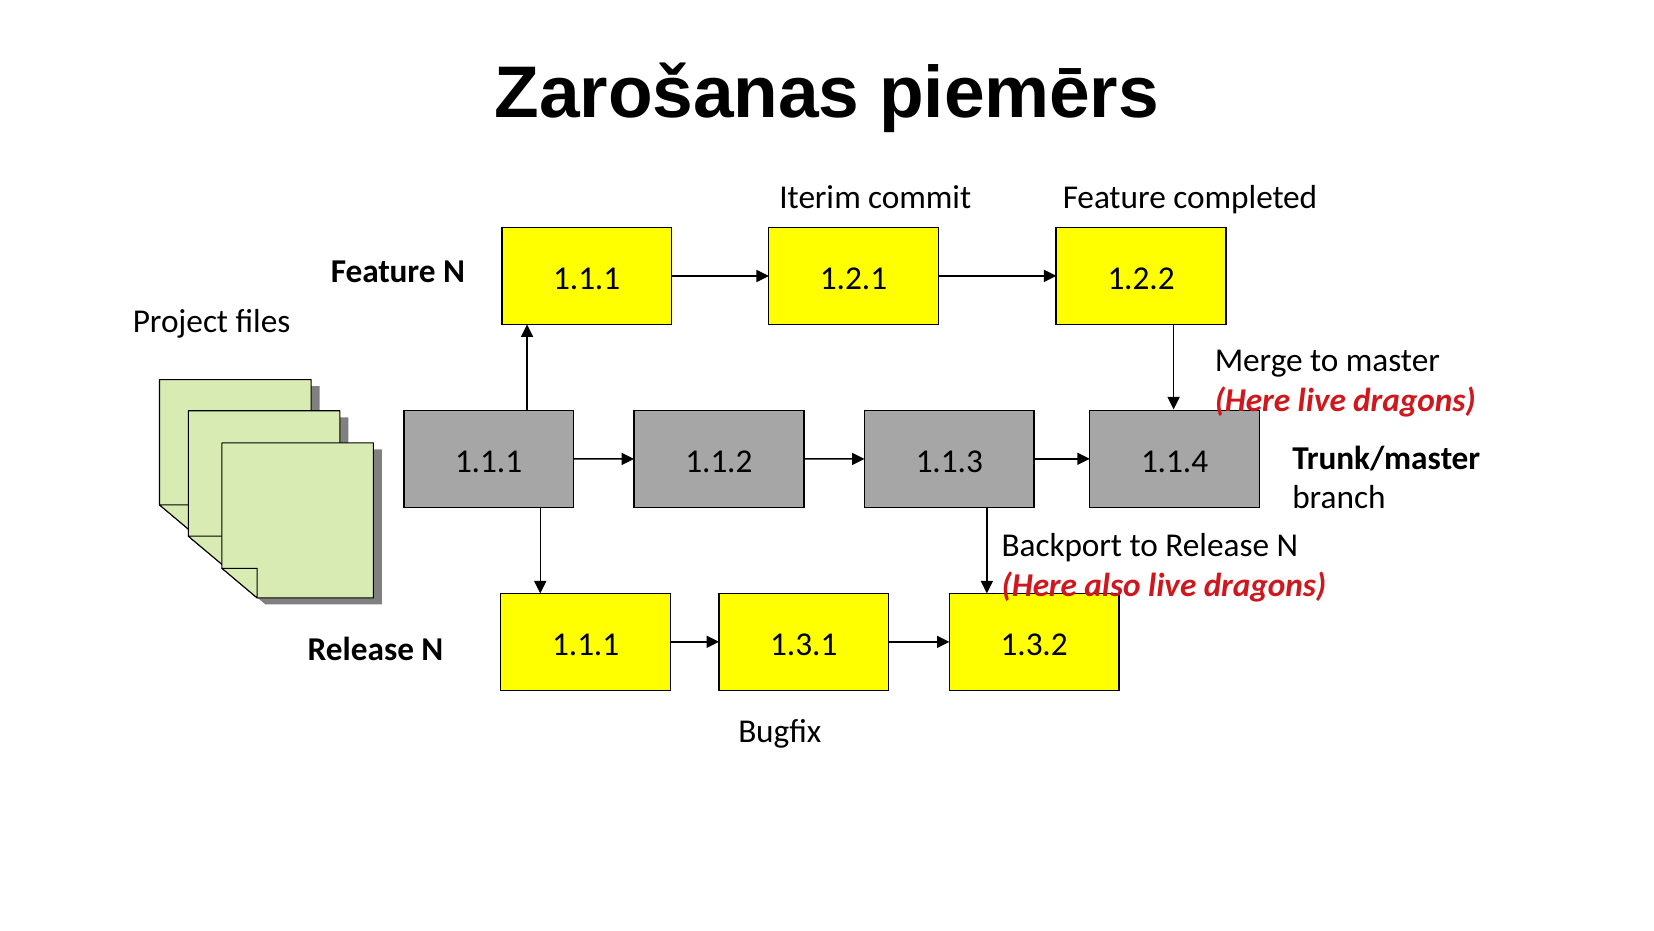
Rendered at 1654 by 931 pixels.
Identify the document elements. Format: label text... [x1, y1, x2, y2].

text_box Release N [293, 620, 501, 675]
picture [154, 375, 389, 610]
text_box Backport to Release N (Here also live dragons) [986, 515, 1389, 611]
text_box Trunk/master branch [1277, 428, 1583, 524]
text_box 1.3.2 [949, 593, 1120, 691]
text_box 1.1.1 [403, 410, 574, 508]
text_box 1.1.1 [501, 227, 672, 325]
text_box 1.1.1 [500, 593, 671, 691]
text_box 1.1.3 [864, 410, 1035, 508]
text_box 1.2.1 [768, 227, 939, 325]
text_box Feature N [316, 242, 504, 297]
text_box 1.1.4 [1089, 410, 1260, 508]
text_box Project files [118, 292, 375, 347]
text_box 1.1.2 [634, 410, 804, 508]
text_box 1.2.2 [1056, 227, 1226, 325]
title Zarošanas piemērs [82, 37, 1571, 147]
text_box Bugfix [723, 701, 863, 757]
text_box Merge to master (Here live dragons) [1200, 330, 1558, 426]
text_box 1.3.1 [719, 593, 889, 691]
text_box Iterim commit [764, 168, 1016, 223]
text_box Feature completed [1048, 168, 1392, 223]
